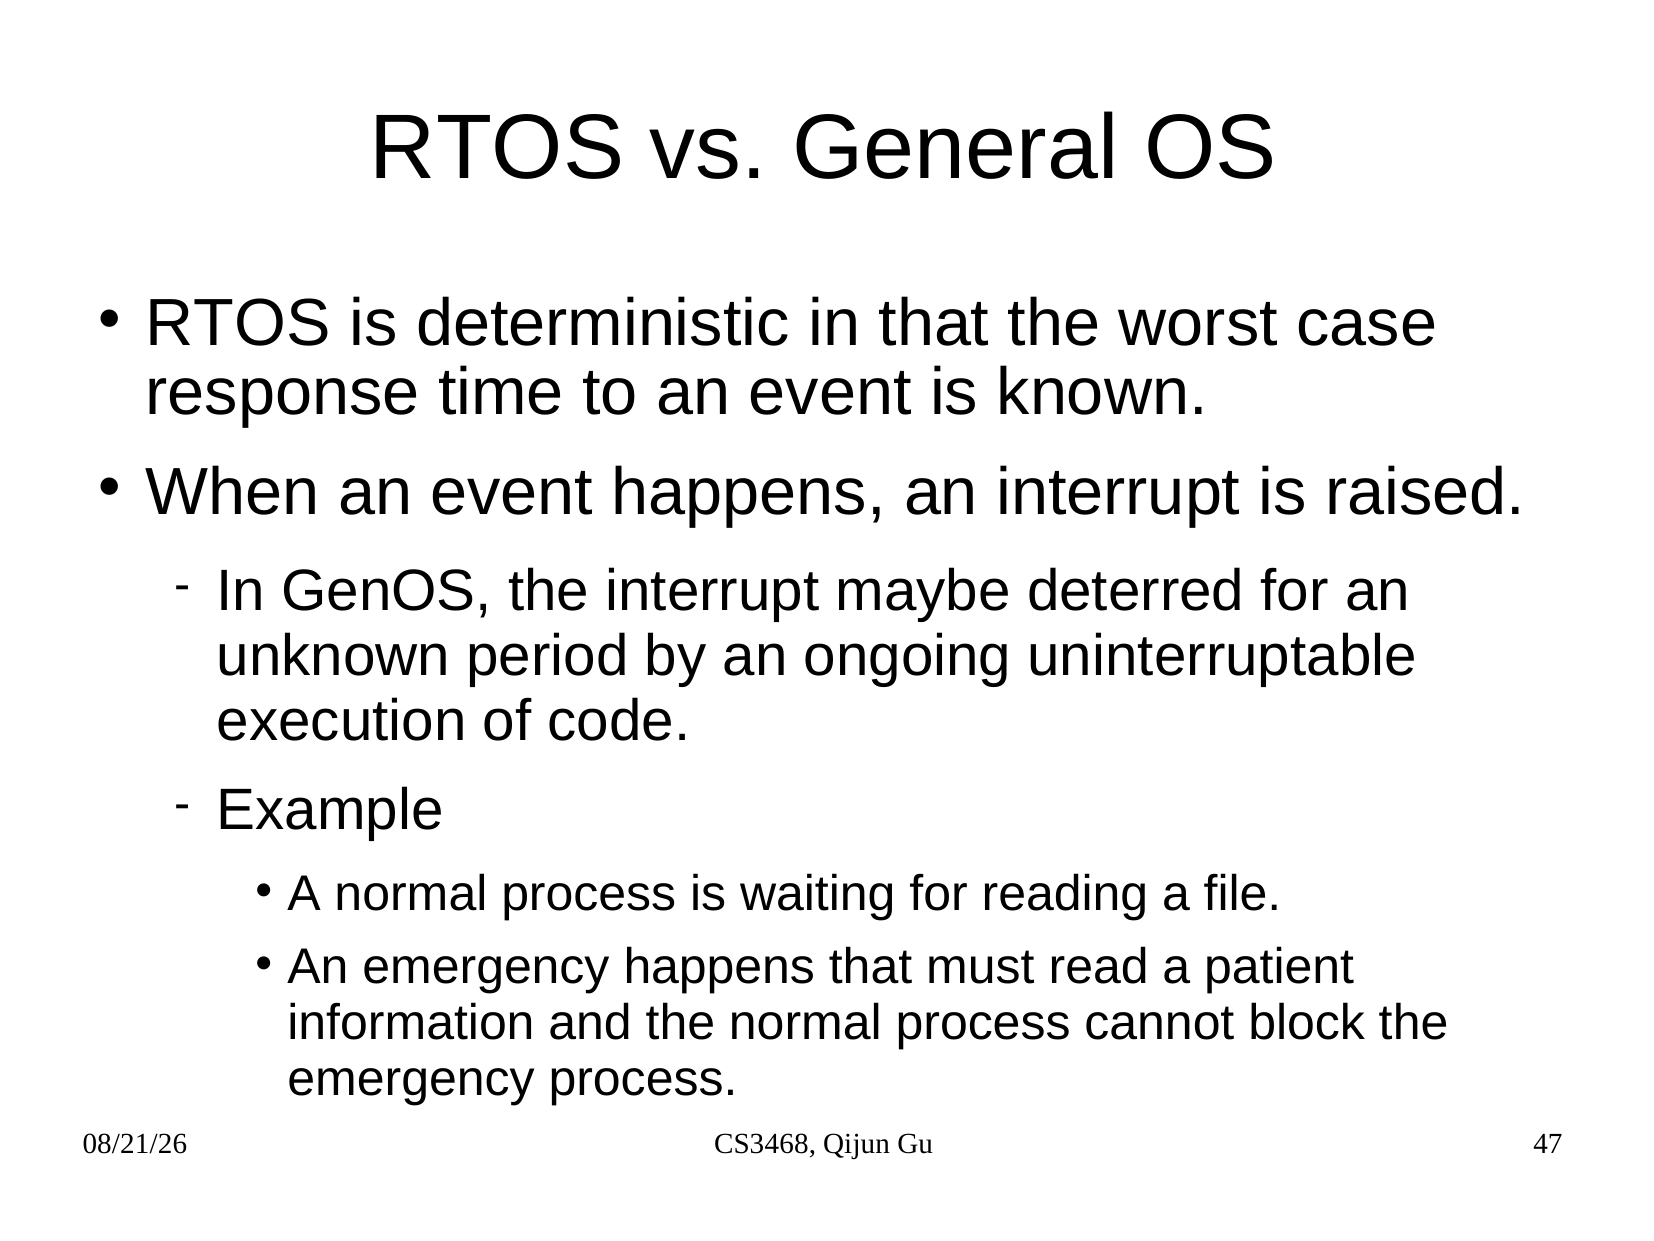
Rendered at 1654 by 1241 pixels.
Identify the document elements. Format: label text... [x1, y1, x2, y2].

title RTOS vs. General OS [82, 56, 1566, 244]
list RTOS is deterministic in that the worst case response time to an event is known. When an event happens, an interrupt is raised. In GenOS, the interrupt maybe deterred for an unknown period by an ongoing uninterruptable execution of code. Example A normal process is waiting for reading a file. An emergency happens that must read a patient information and the normal process cannot block the emergency process. [82, 290, 1566, 1112]
